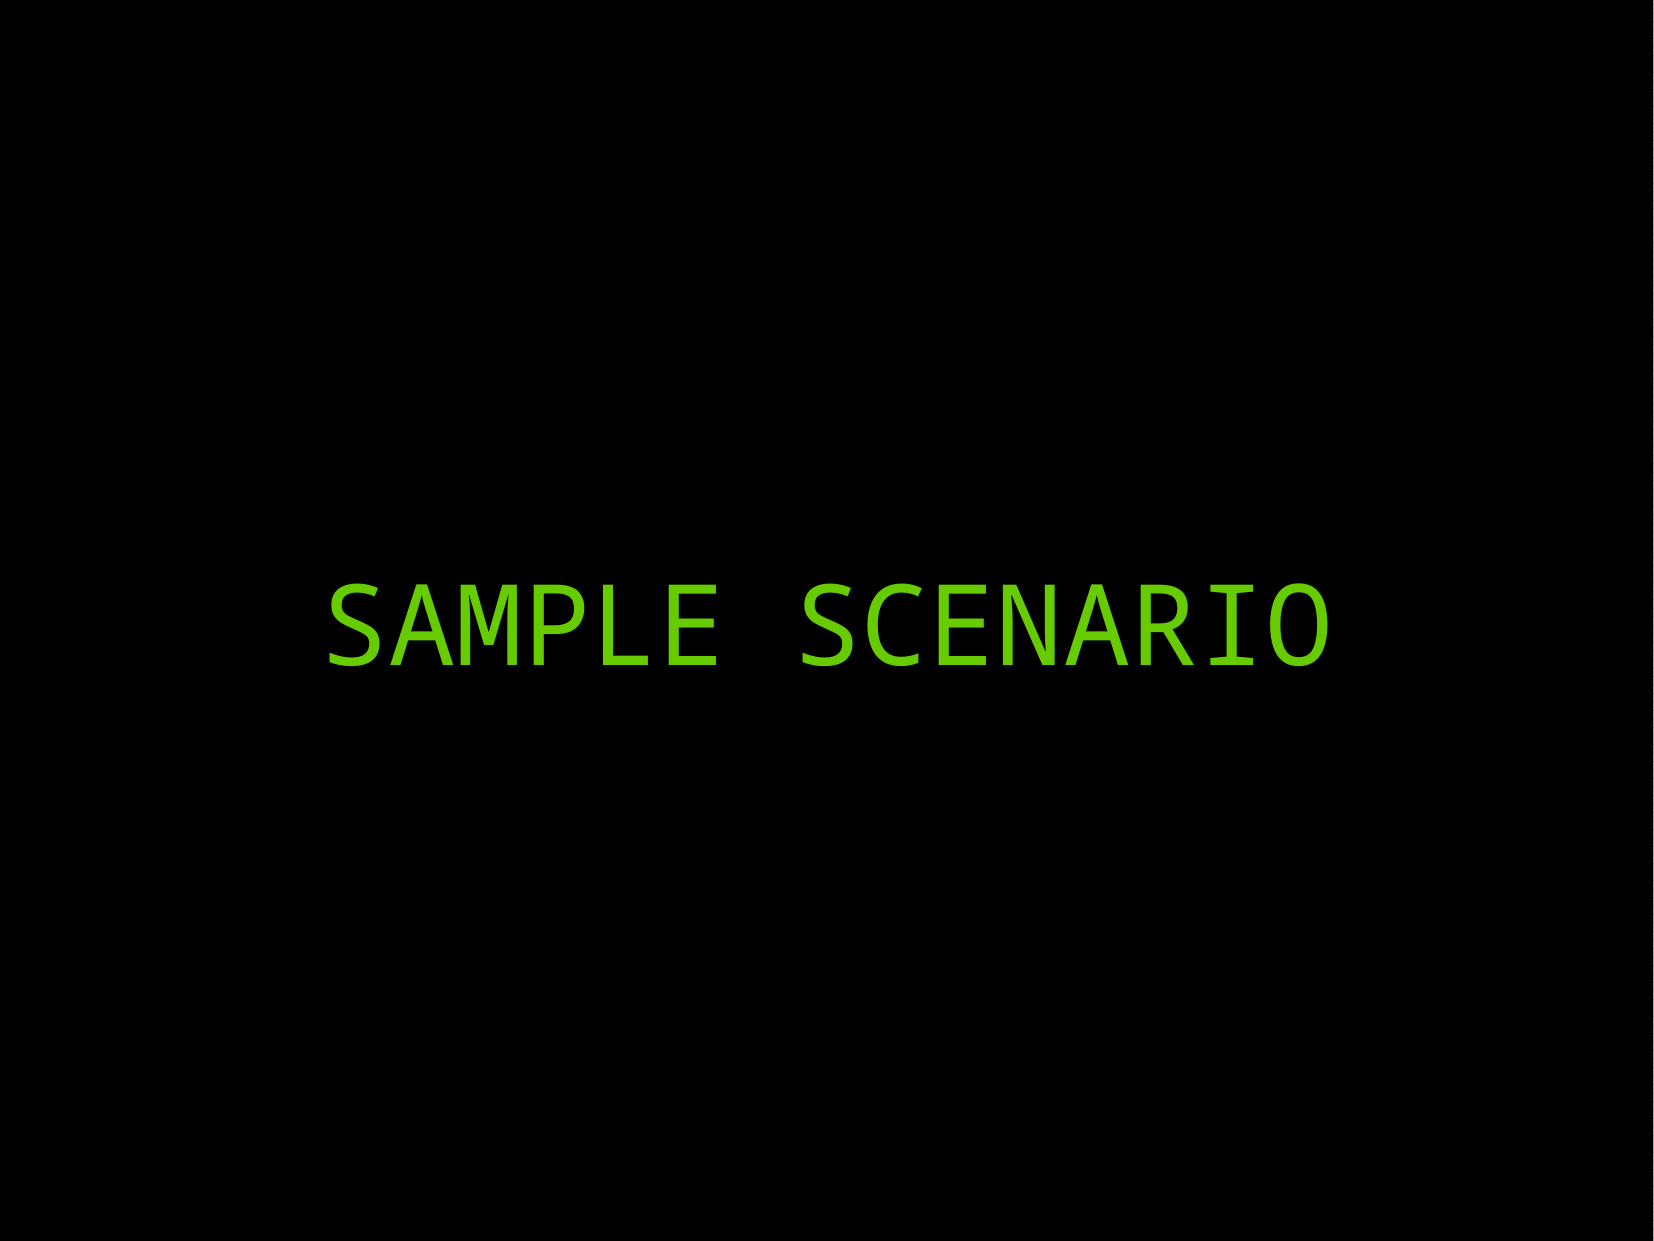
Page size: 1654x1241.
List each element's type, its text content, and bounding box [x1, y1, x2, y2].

title SAMPLE SCENARIO [0, 0, 1654, 1241]
